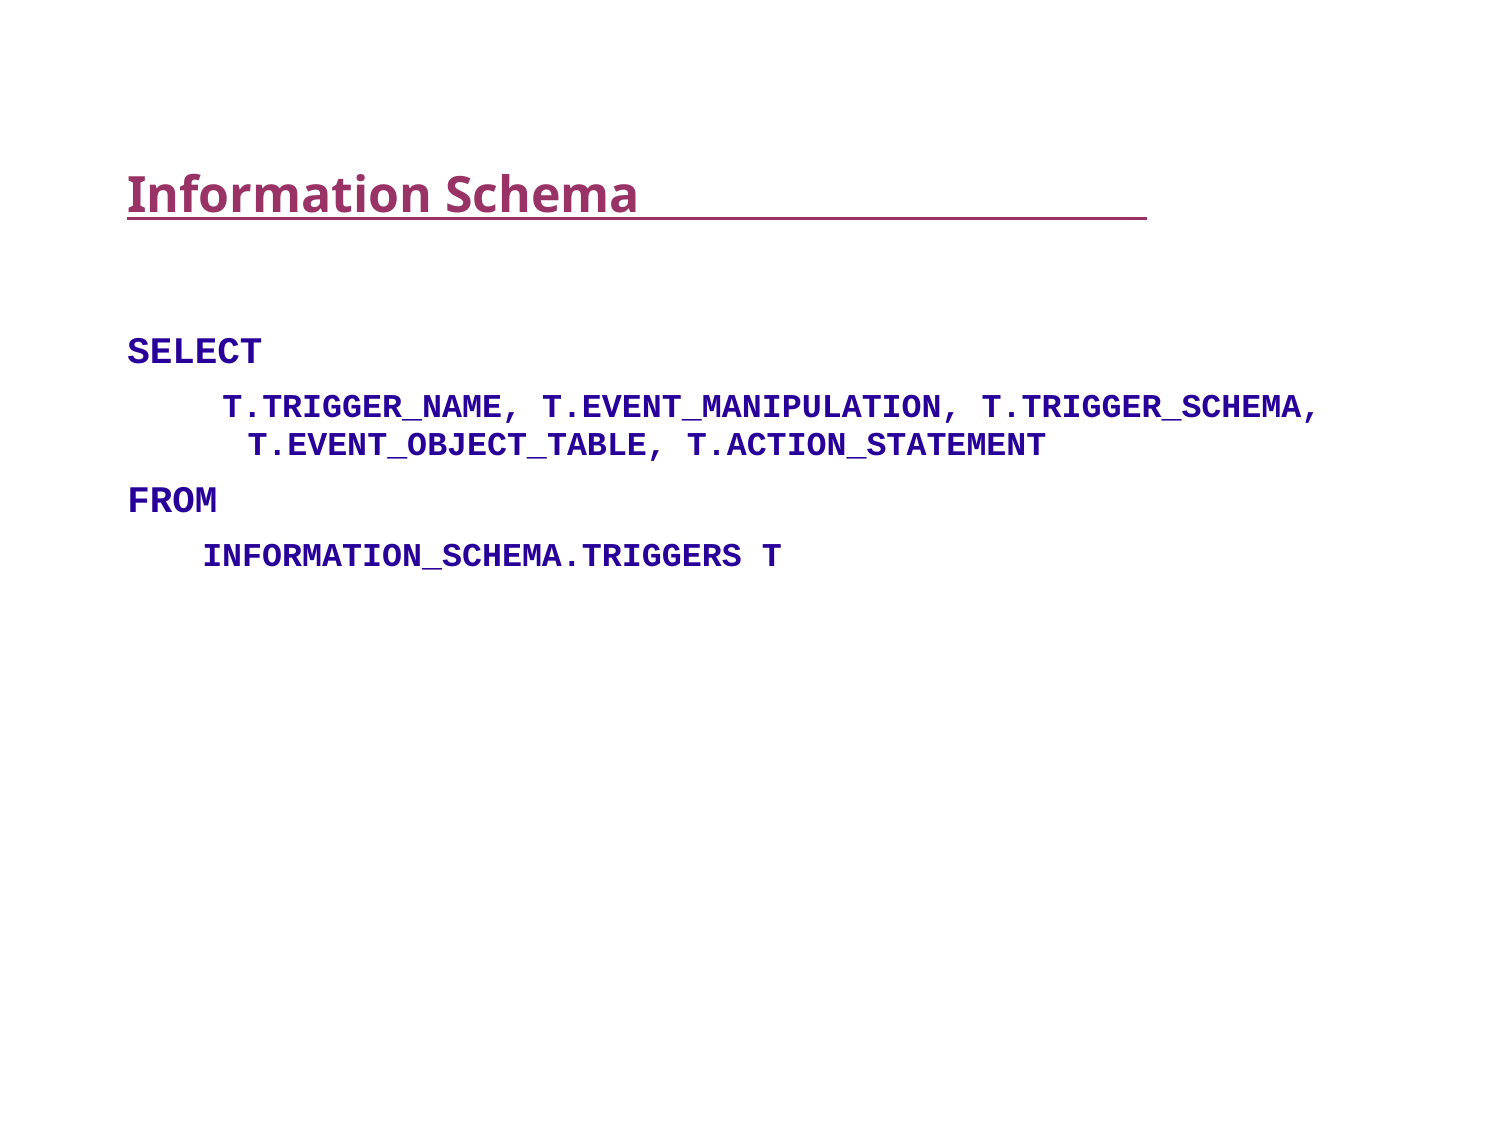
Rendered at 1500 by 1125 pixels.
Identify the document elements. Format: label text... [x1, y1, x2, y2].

list SELECT T.TRIGGER_NAME, T.EVENT_MANIPULATION, T.TRIGGER_SCHEMA, T.EVENT_OBJECT_TABLE, T.ACTION_STATEMENT FROM INFORMATION_SCHEMA.TRIGGERS T [112, 324, 1388, 1015]
title Information Schema [112, 76, 1388, 311]
